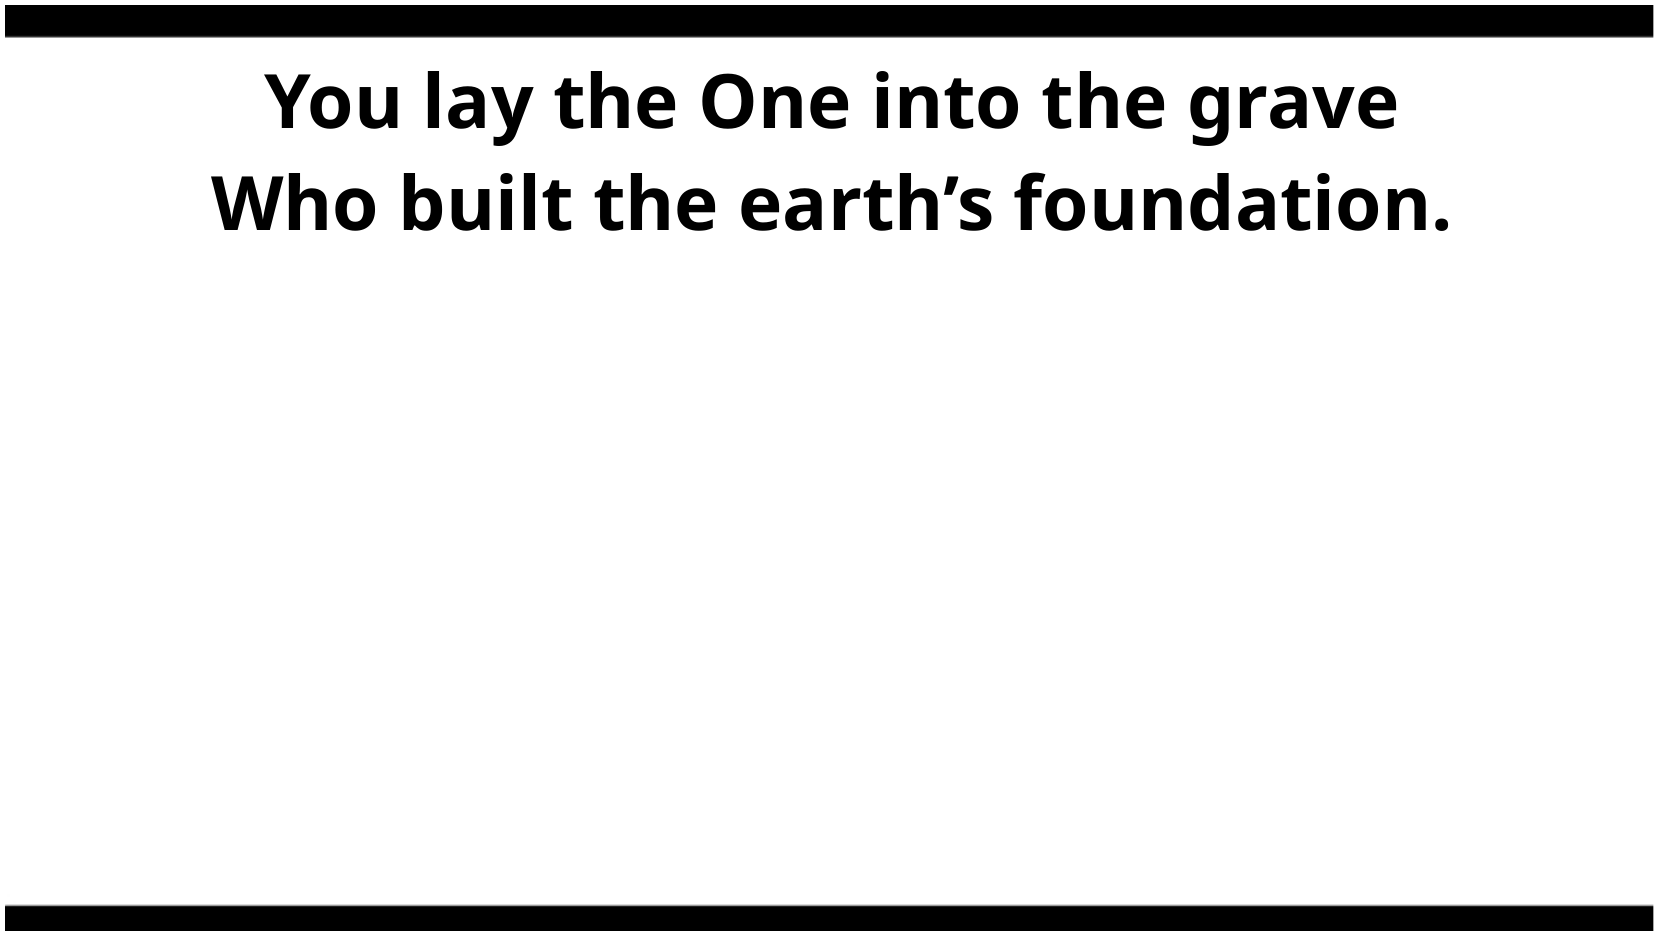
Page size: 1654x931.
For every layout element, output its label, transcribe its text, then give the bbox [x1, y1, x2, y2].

text_box You lay the One into the grave Who built the earth’s foundation. [60, 40, 1606, 256]
picture [5, 5, 1654, 931]
